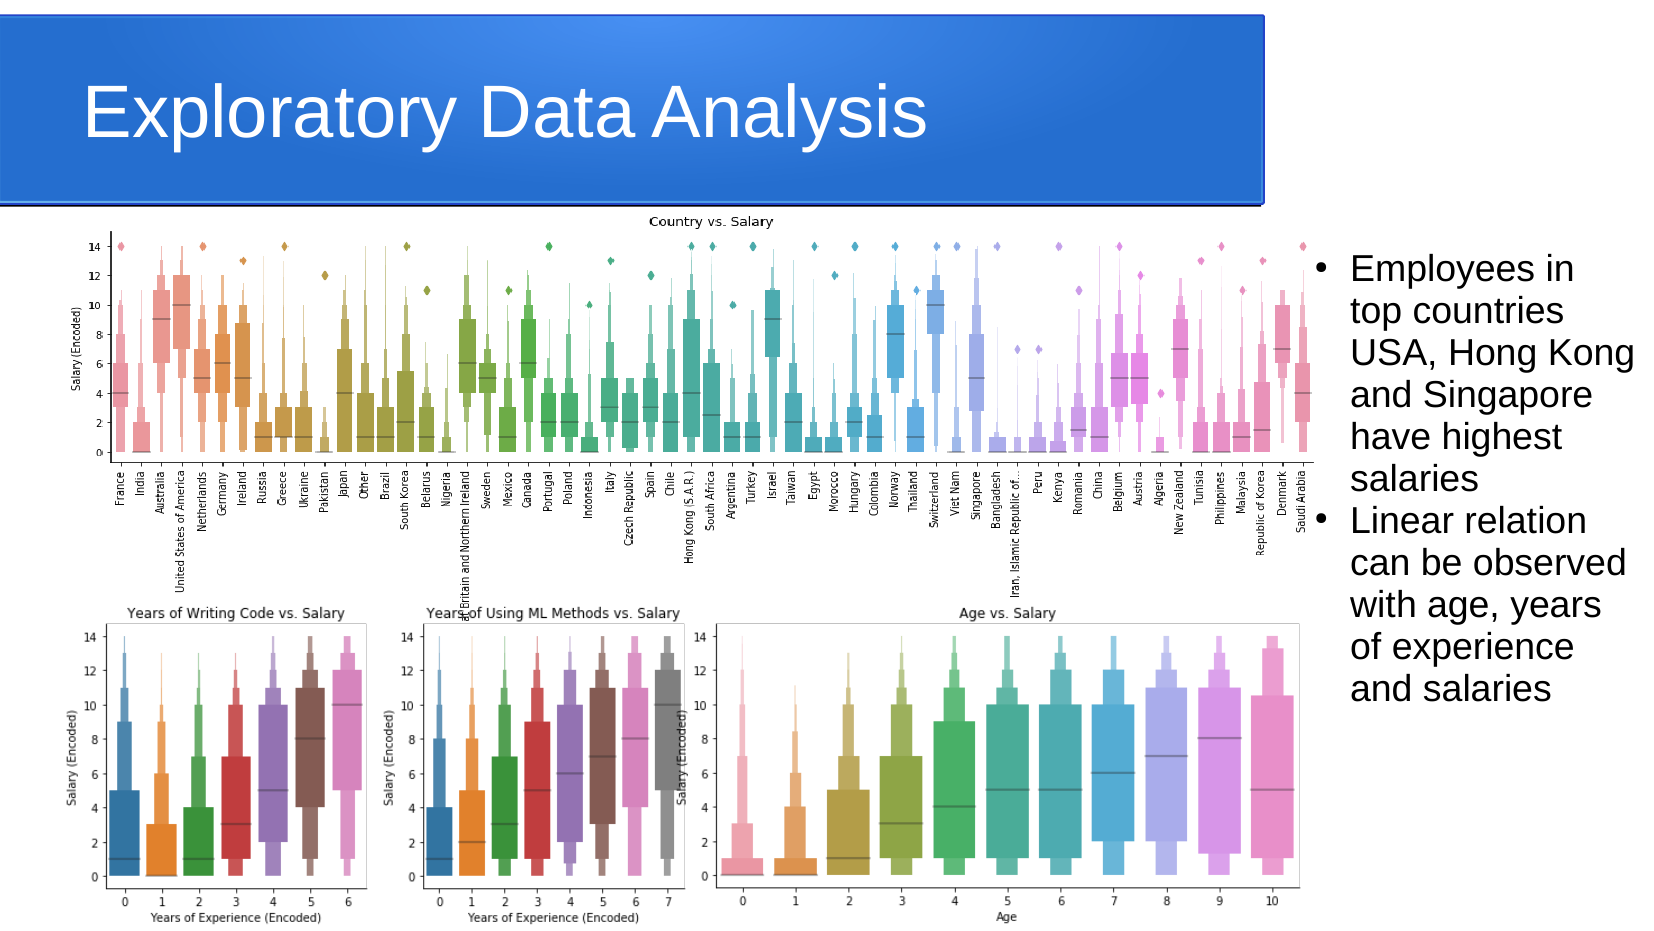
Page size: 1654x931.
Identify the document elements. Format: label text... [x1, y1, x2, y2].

text_box Employees in top countries USA, Hong Kong and Singapore have highest salaries Linear relation can be observed with age, years of experience and salaries [1299, 240, 1651, 759]
picture [60, 210, 1321, 931]
title Exploratory Data Analysis [82, 35, 1235, 189]
